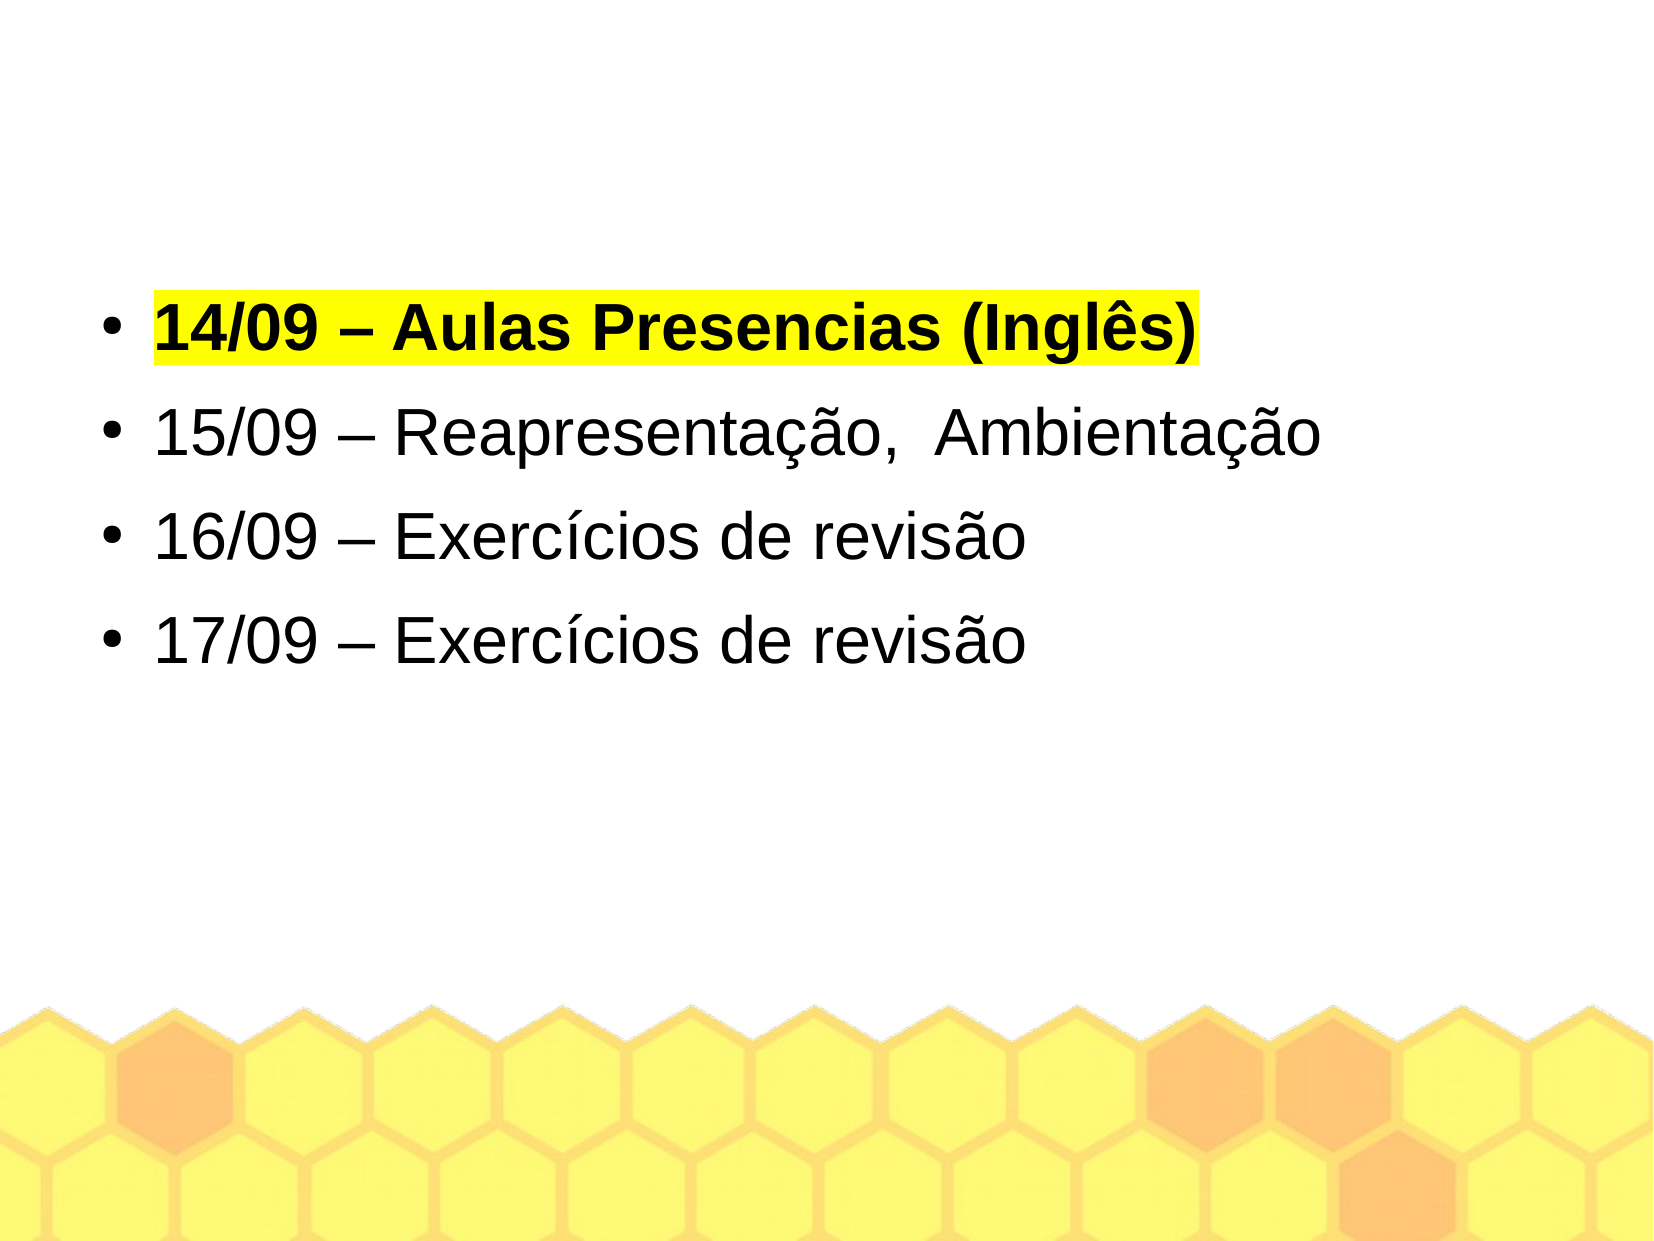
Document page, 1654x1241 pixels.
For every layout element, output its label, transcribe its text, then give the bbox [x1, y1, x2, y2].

picture [0, 1001, 1654, 1241]
list 14/09 – Aulas Presencias (Inglês) 15/09 – Reapresentação, Ambientação 16/09 – Exercícios de revisão 17/09 – Exercícios de revisão [82, 290, 1571, 1010]
